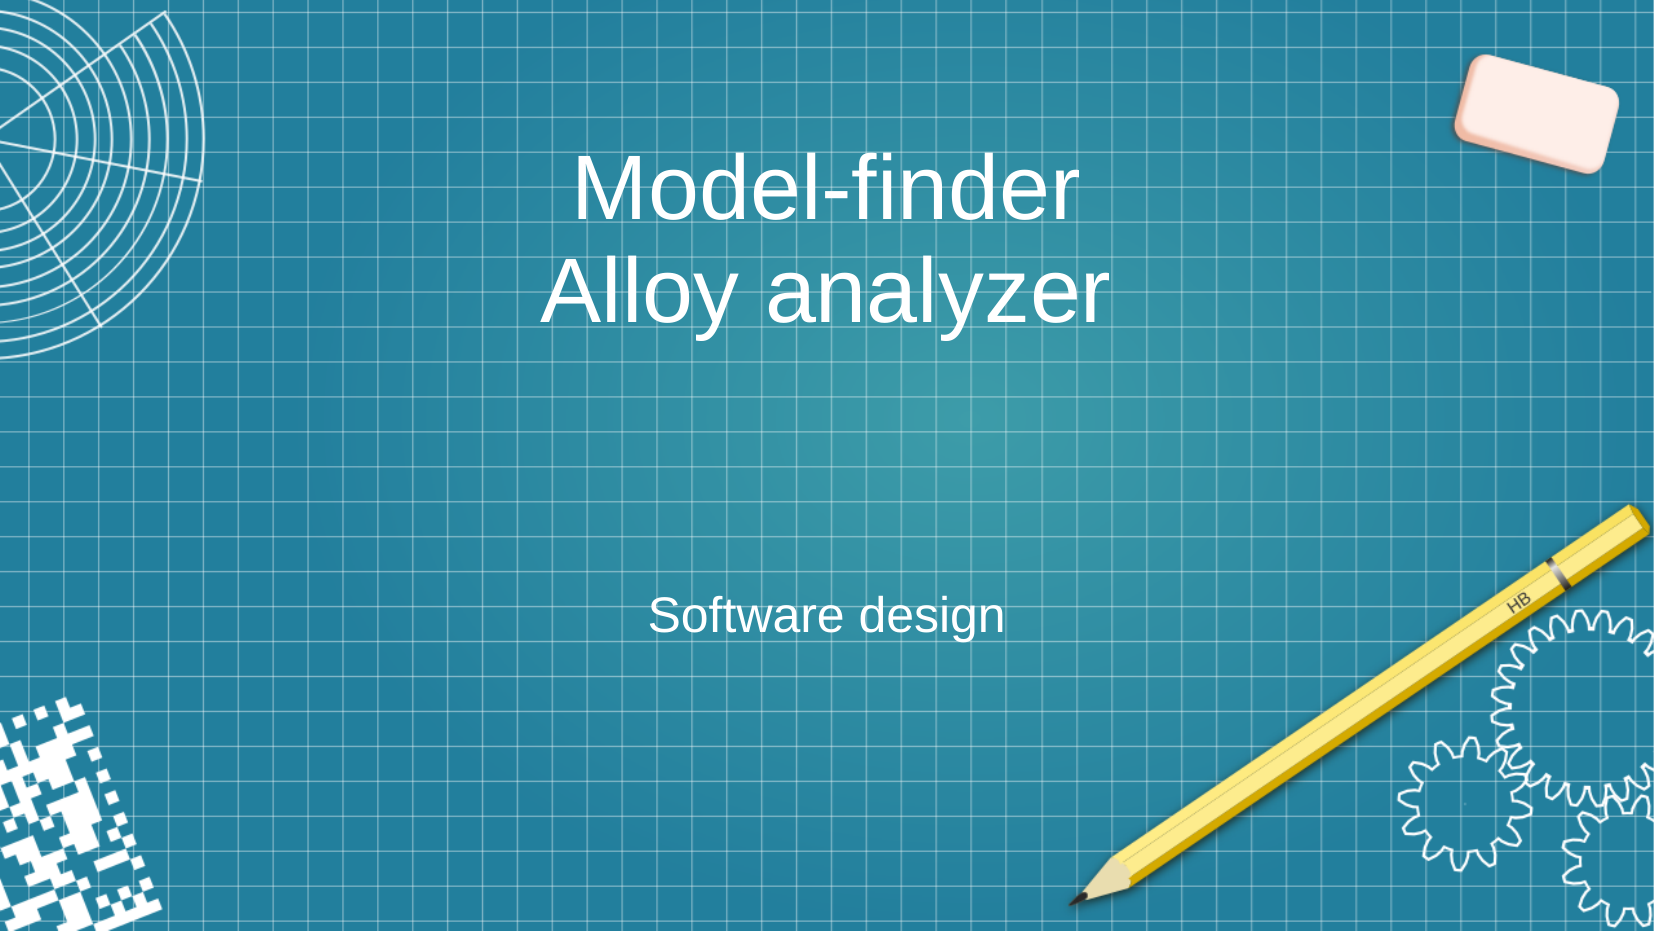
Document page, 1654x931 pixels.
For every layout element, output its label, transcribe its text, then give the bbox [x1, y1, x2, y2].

subtitle Software design [82, 389, 1571, 842]
title Model-finder Alloy analyzer [82, 132, 1571, 346]
picture [0, 0, 1654, 931]
